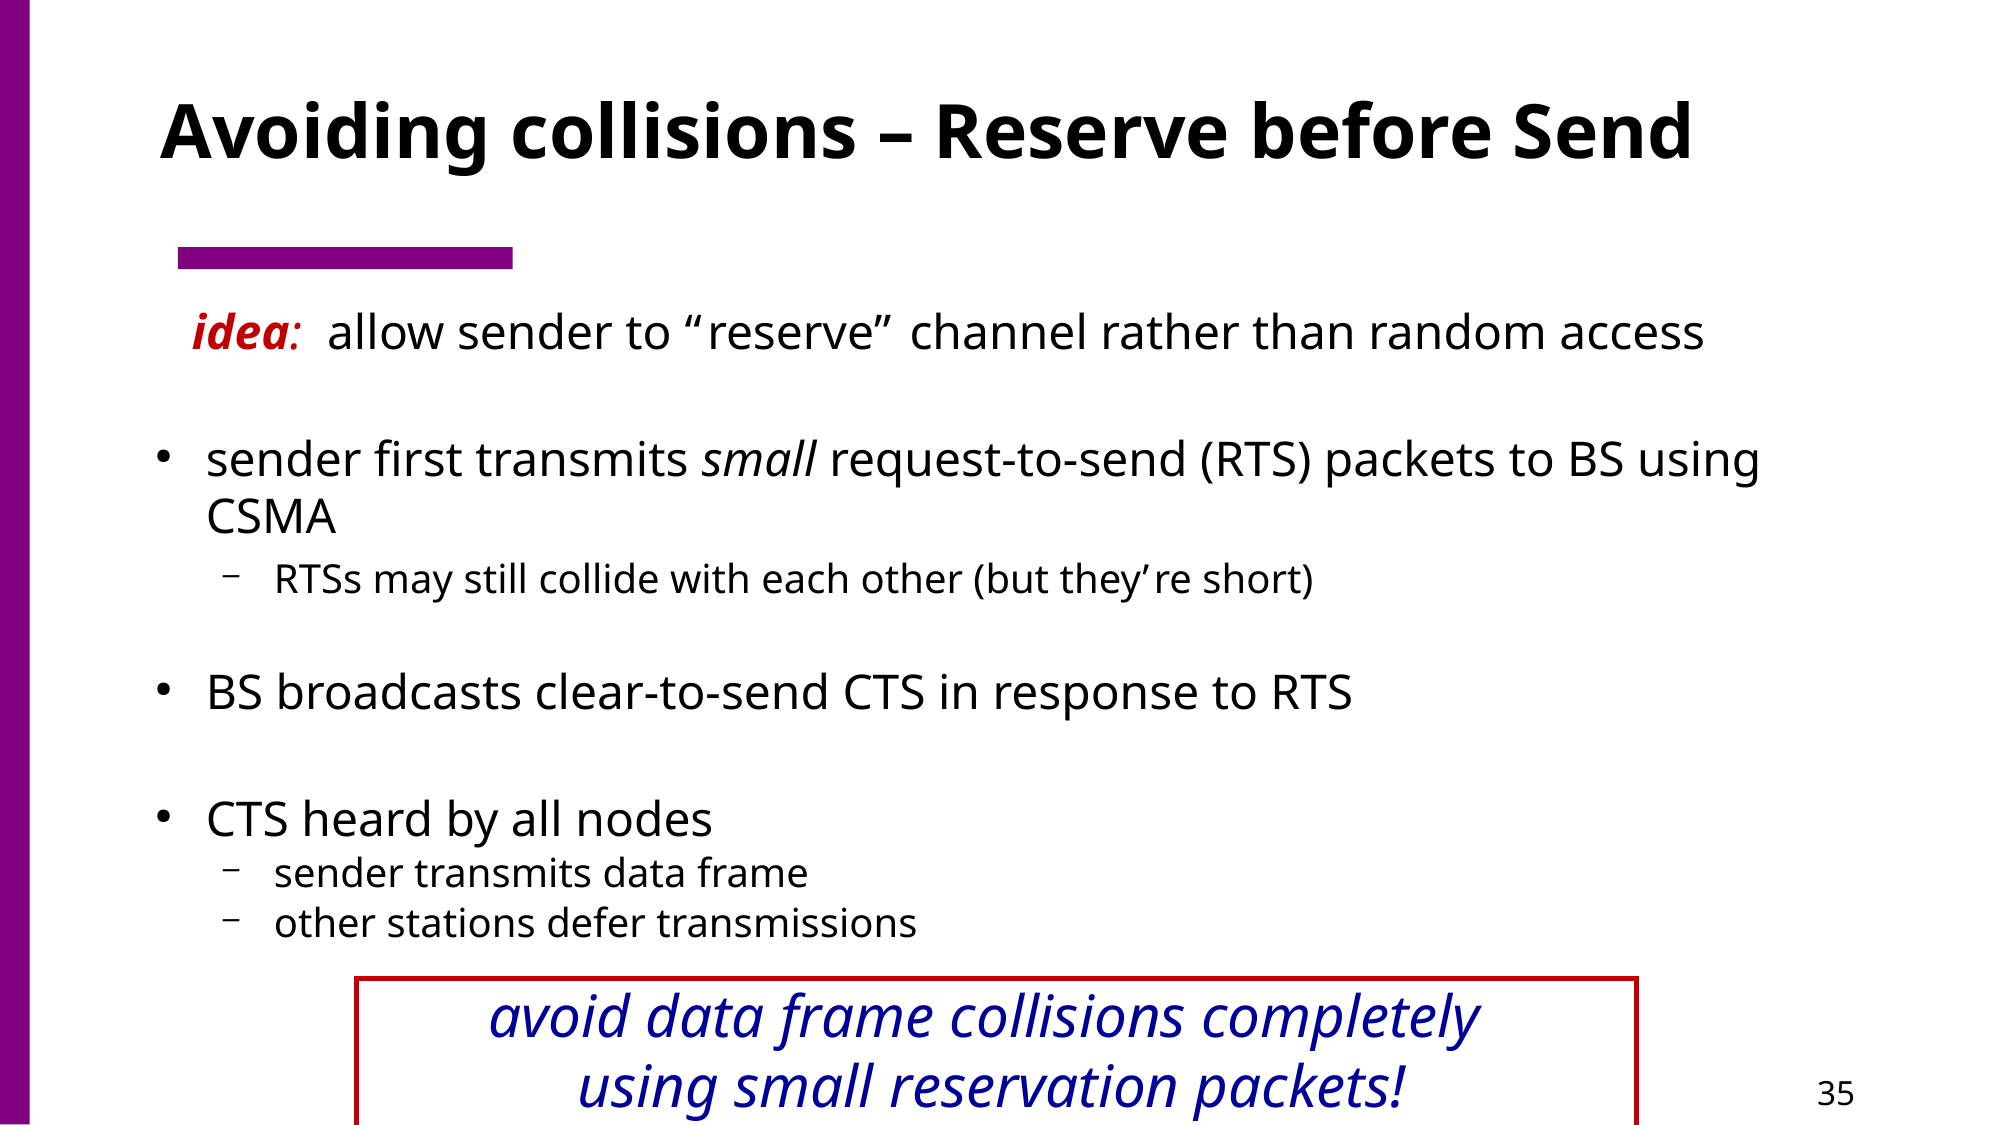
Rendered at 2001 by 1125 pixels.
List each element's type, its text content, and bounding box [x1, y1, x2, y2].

title Avoiding collisions – Reserve before Send [110, 34, 1941, 223]
text_box avoid data frame collisions completely using small reservation packets! [473, 981, 1511, 1125]
text_box avoid data frame collisions completely using small reservation packets! [473, 971, 1511, 976]
list idea: allow sender to “reserve” channel rather than random access sender first transmits small request-to-send (RTS) packets to BS using CSMA RTSs may still collide with each other (but they’re short) BS broadcasts clear-to-send CTS in response to RTS CTS heard by all nodes sender transmits data frame other stations defer transmissions [122, 236, 1823, 961]
